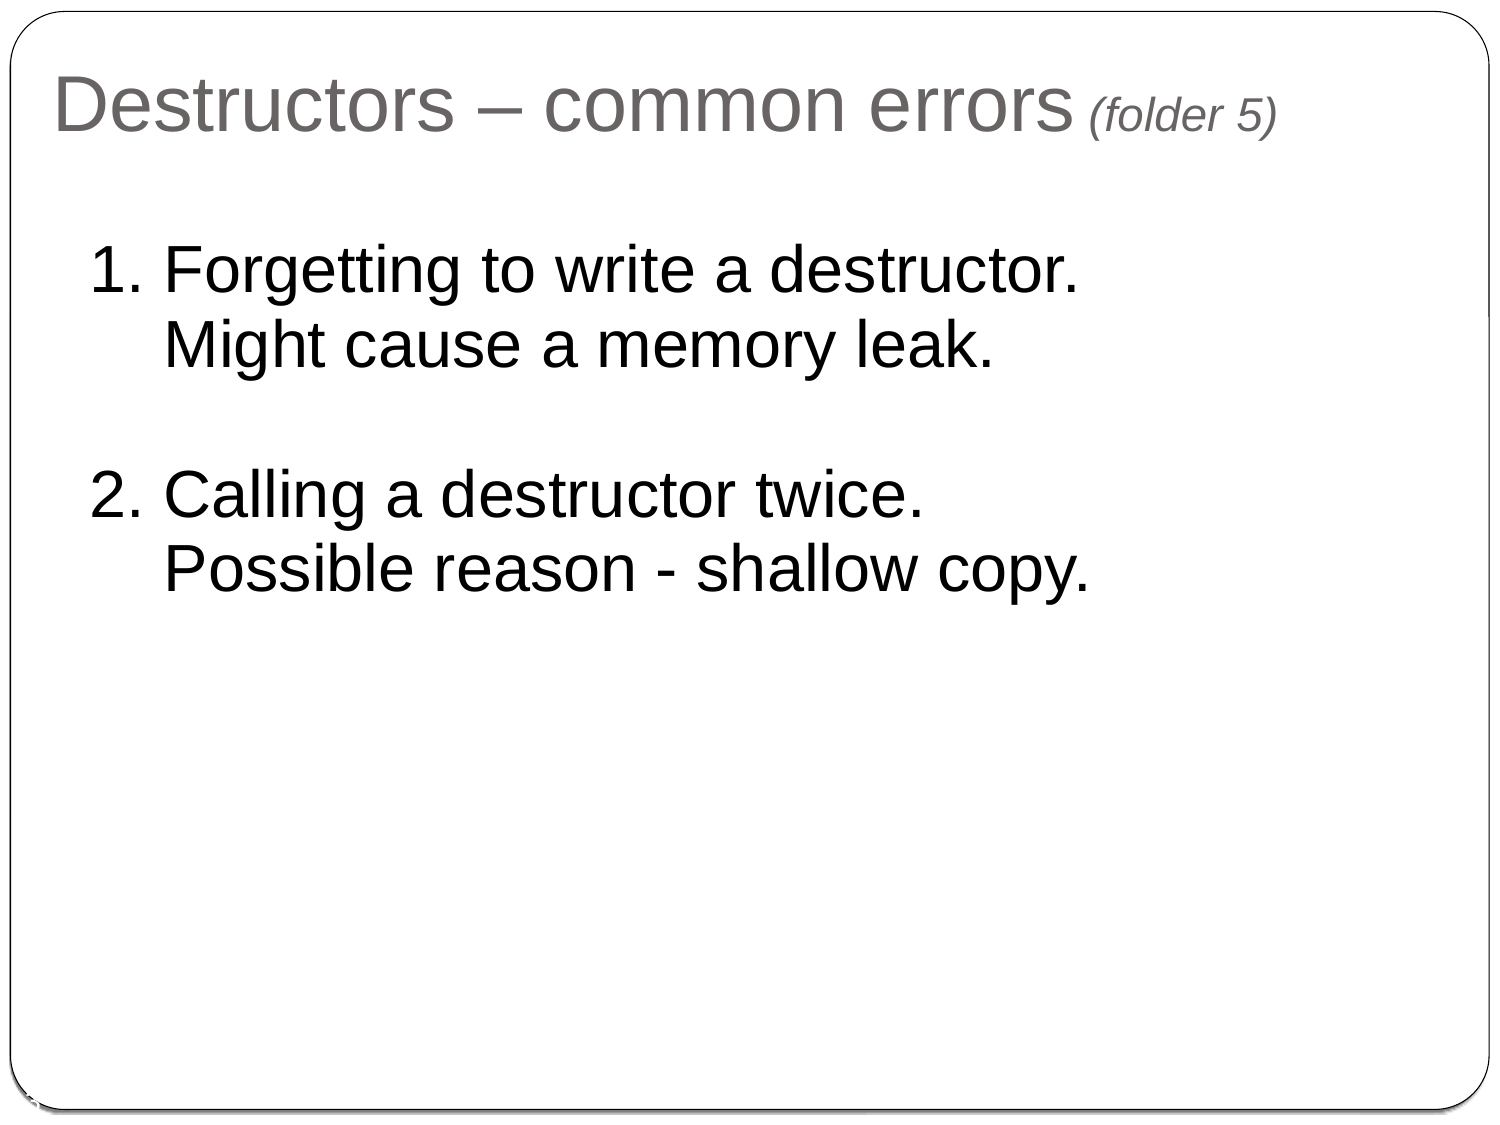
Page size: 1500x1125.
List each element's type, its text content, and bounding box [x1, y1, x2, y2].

title Destructors – common errors (folder 5) [37, 45, 1463, 163]
text_box 1. Forgetting to write a destructor. Might cause a memory leak. 2. Calling a destructor twice. Possible reason - shallow copy. [75, 224, 1381, 614]
slide_number <number> [0, 1074, 50, 1125]
